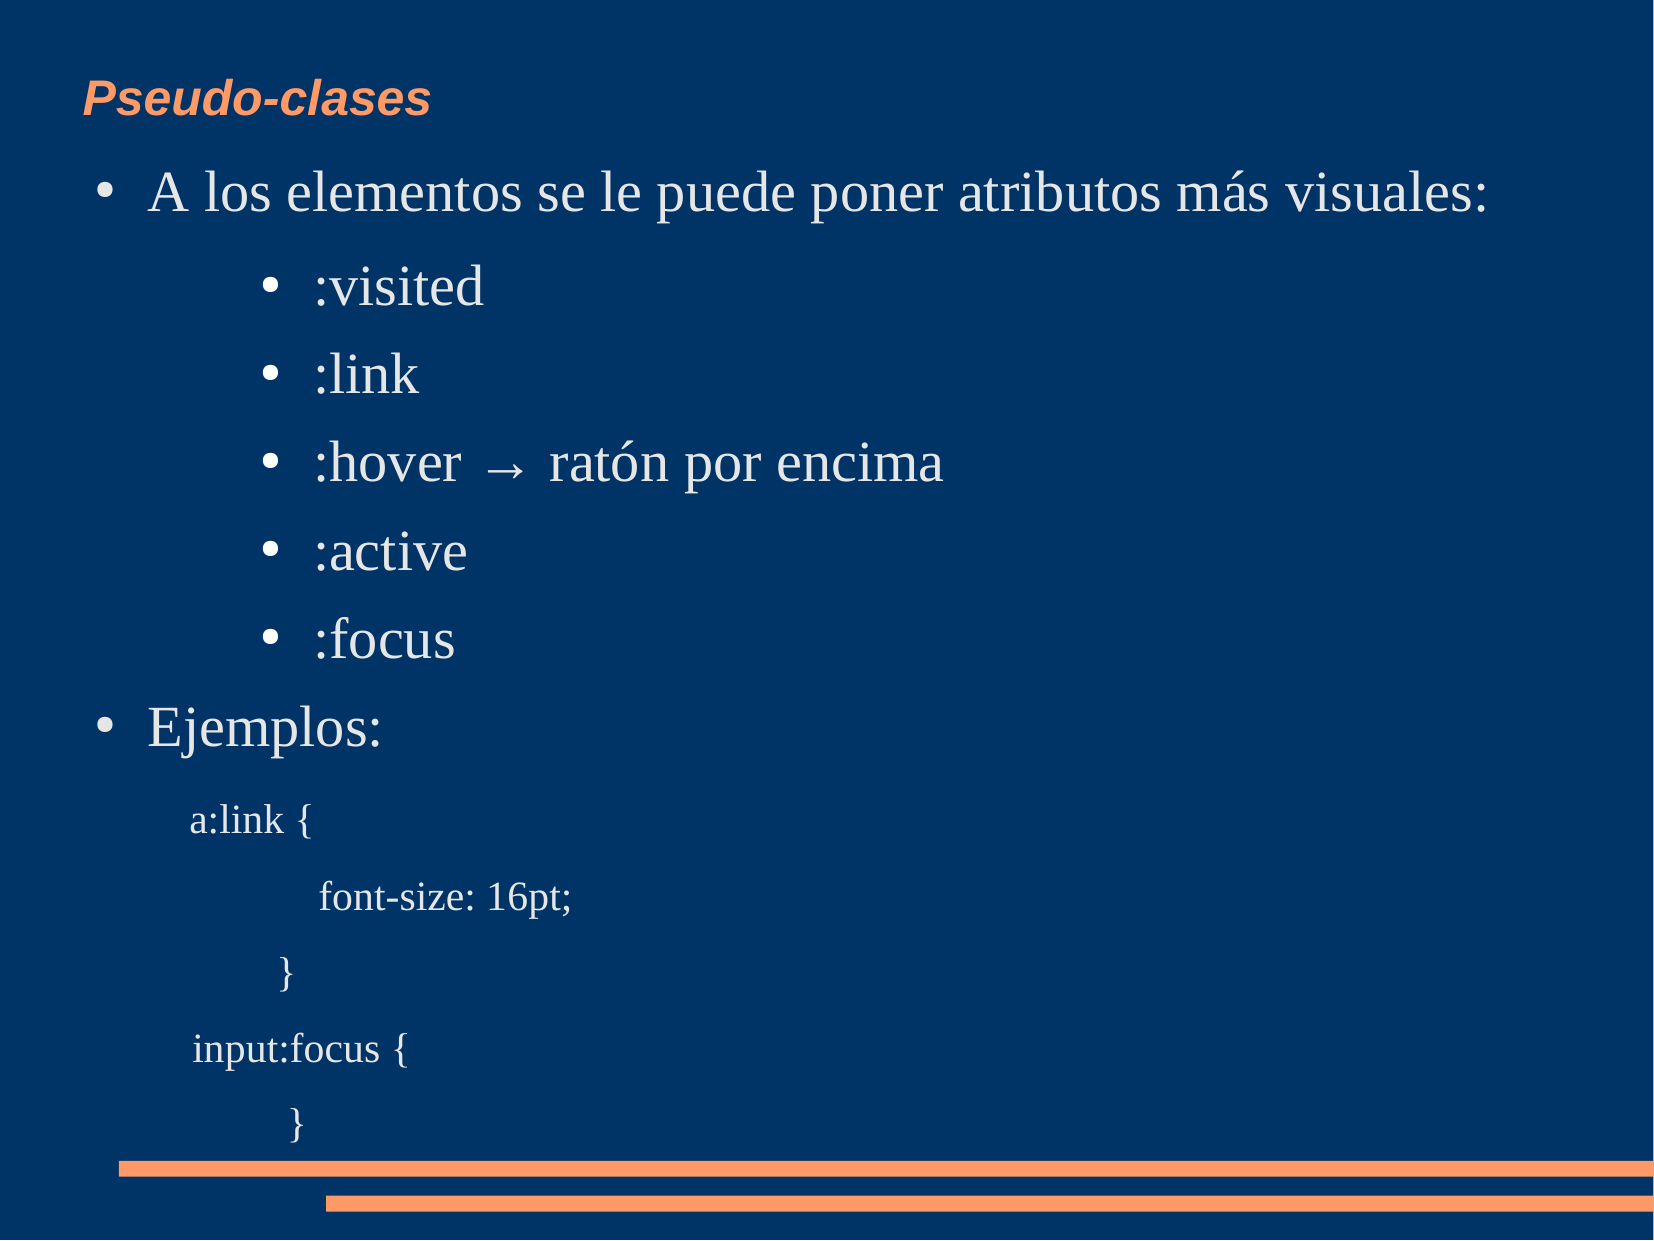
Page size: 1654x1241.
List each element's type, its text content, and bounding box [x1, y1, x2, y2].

list A los elementos se le puede poner atributos más visuales: :visited :link :hover → ratón por encima :active :focus Ejemplos: a:link { font-size: 16pt; } input:focus { } [76, 159, 1565, 1187]
title Pseudo-clases [82, 49, 1571, 148]
